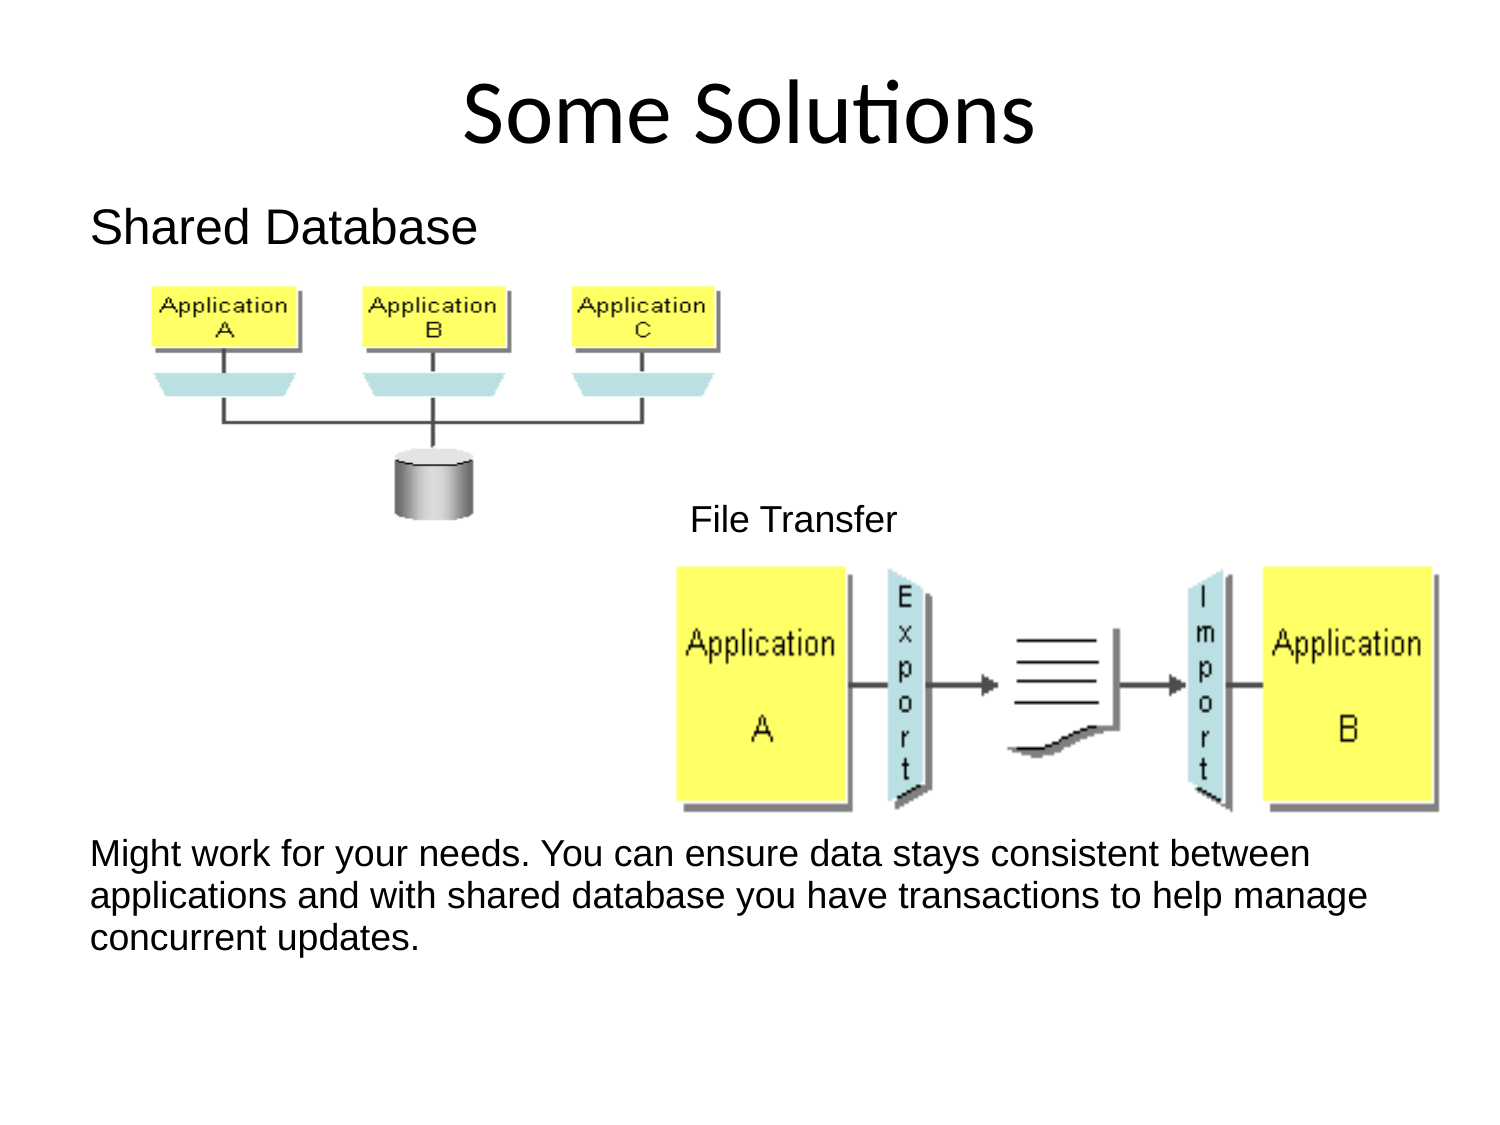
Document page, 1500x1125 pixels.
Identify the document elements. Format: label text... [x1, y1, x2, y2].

text_box Some Solutions [75, 45, 1425, 233]
text_box Might work for your needs. You can ensure data stays consistent between applications and with shared database you have transactions to help manage concurrent updates. [75, 825, 1426, 966]
picture [675, 562, 1442, 872]
picture [150, 285, 725, 525]
text_box File Transfer [674, 487, 1200, 582]
text_box Shared Database [74, 187, 1125, 338]
